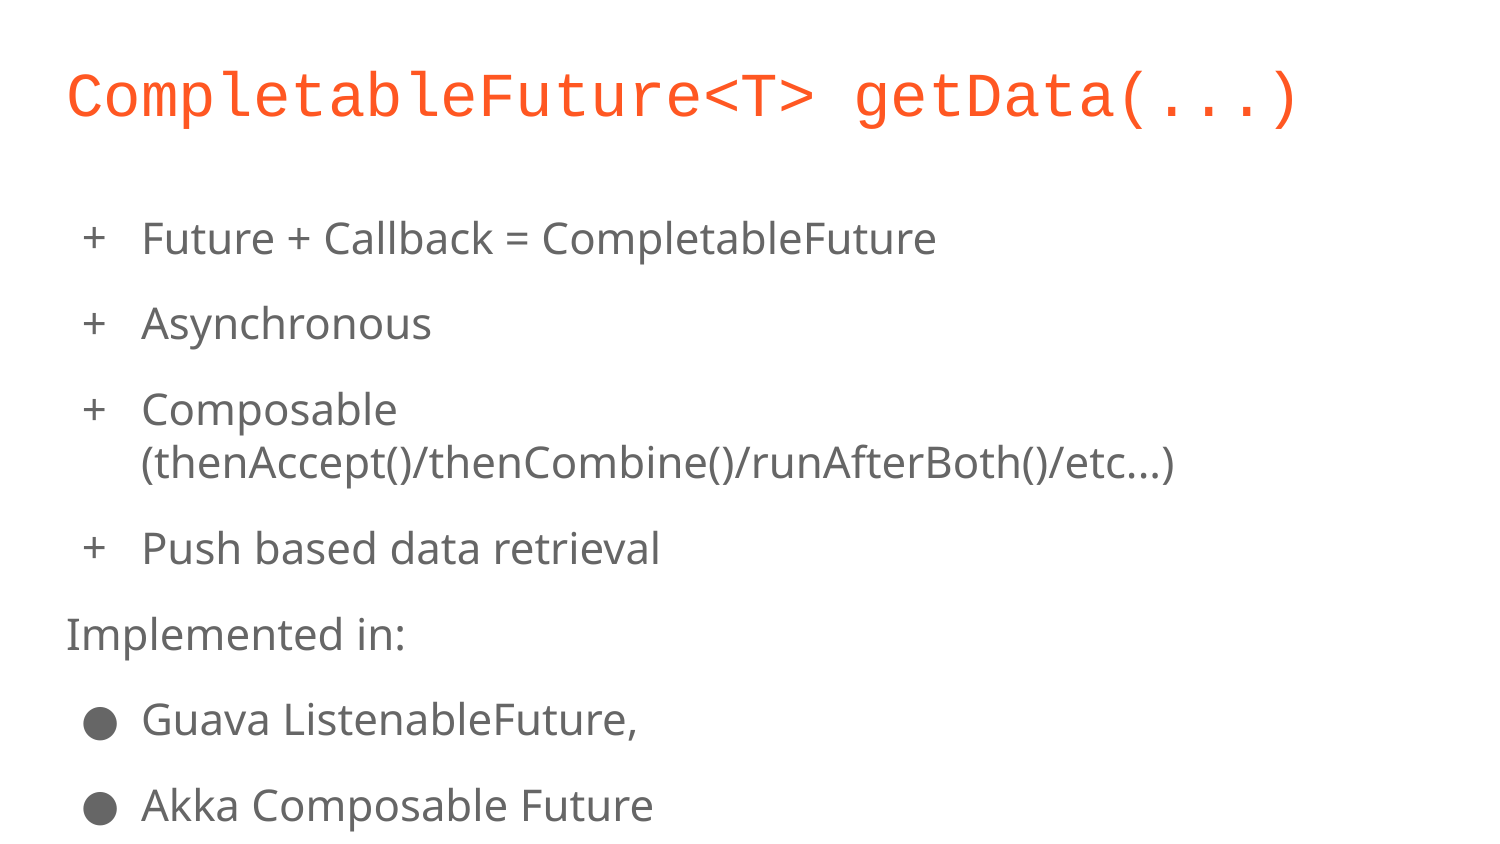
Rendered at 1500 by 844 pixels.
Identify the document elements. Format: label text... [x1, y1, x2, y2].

list Future + Callback = CompletableFuture Asynchronous Composable (thenAccept()/thenCombine()/runAfterBoth()/etc...) Push based data retrieval Implemented in: Guava ListenableFuture, Akka Composable Future Java 8 CompletableFuture [51, 195, 1449, 796]
title CompletableFuture<T> getData(...) [51, 39, 1449, 183]
